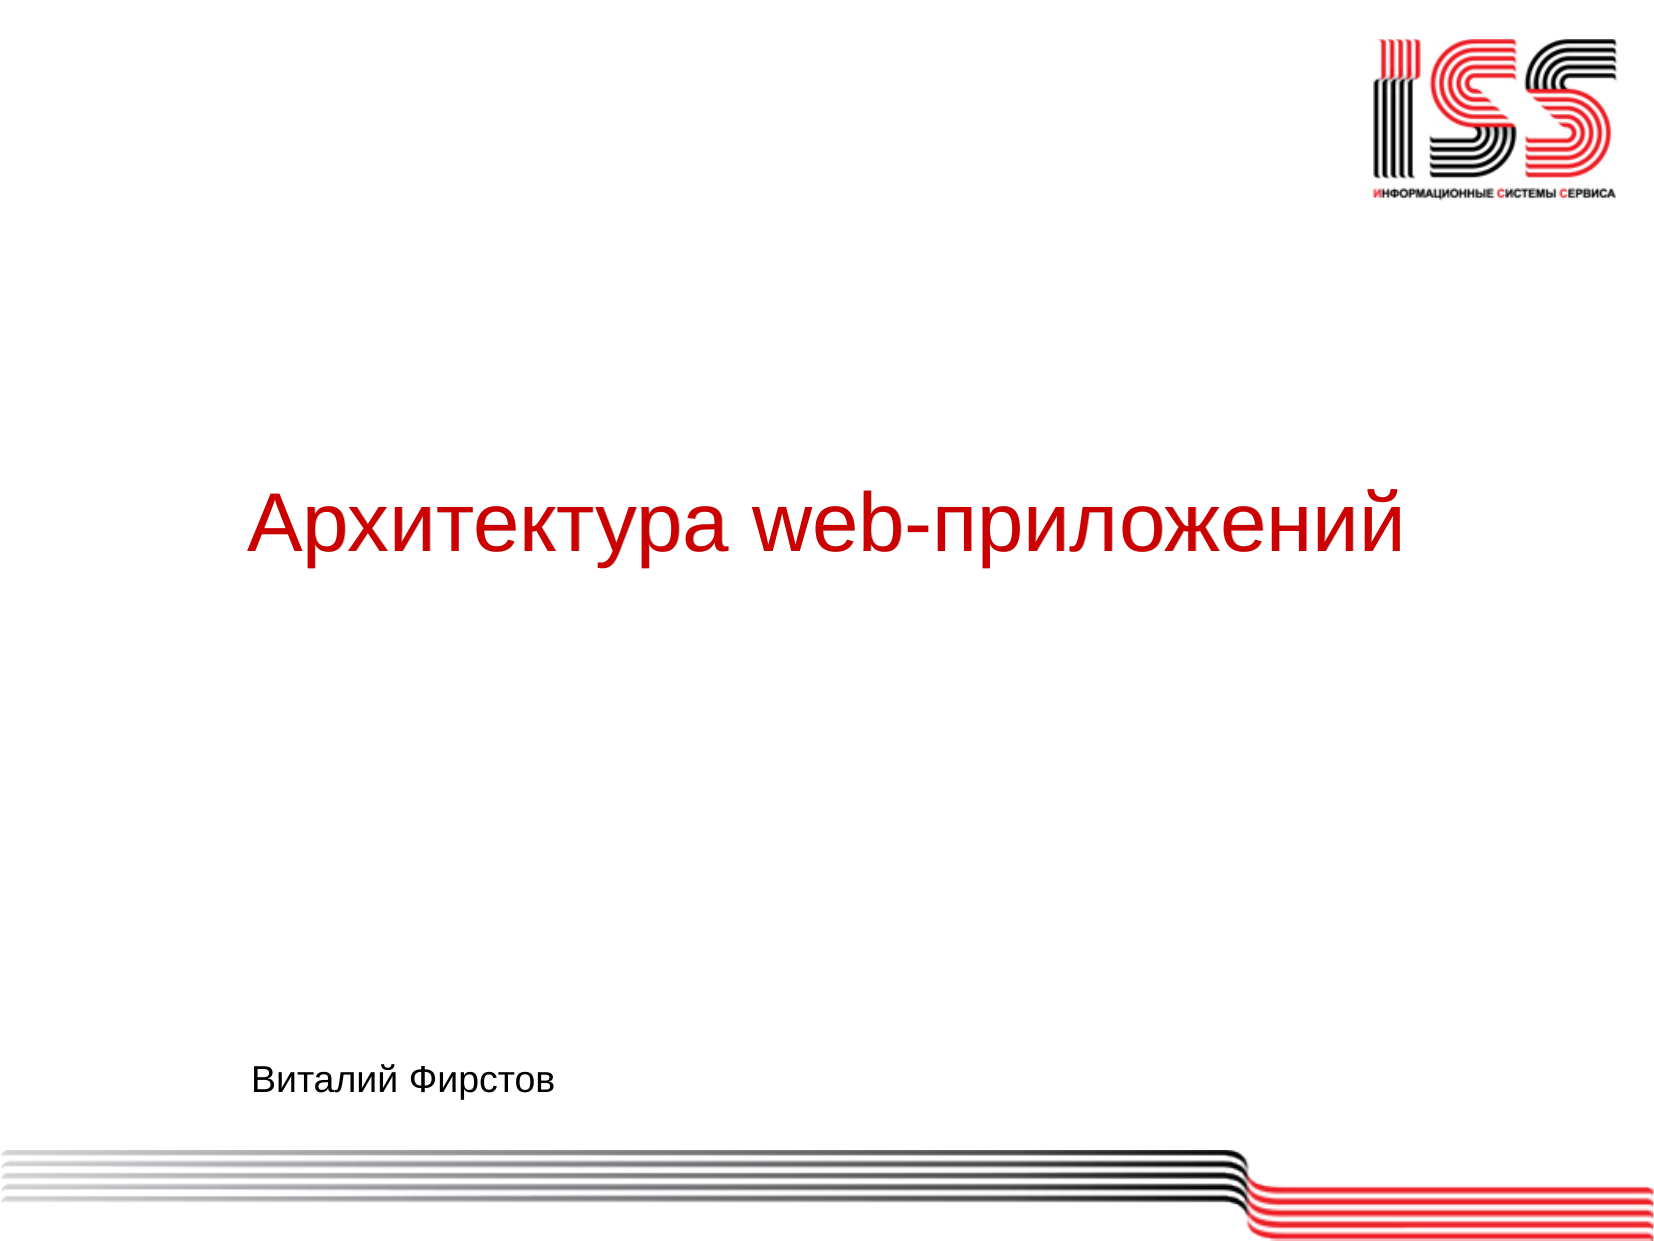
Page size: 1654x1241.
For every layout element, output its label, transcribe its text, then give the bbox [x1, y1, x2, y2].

title Архитектура web-приложений [0, 418, 1654, 626]
picture [0, 1150, 1654, 1241]
text_box Виталий Фирстов [236, 1051, 591, 1109]
picture [1372, 39, 1619, 201]
